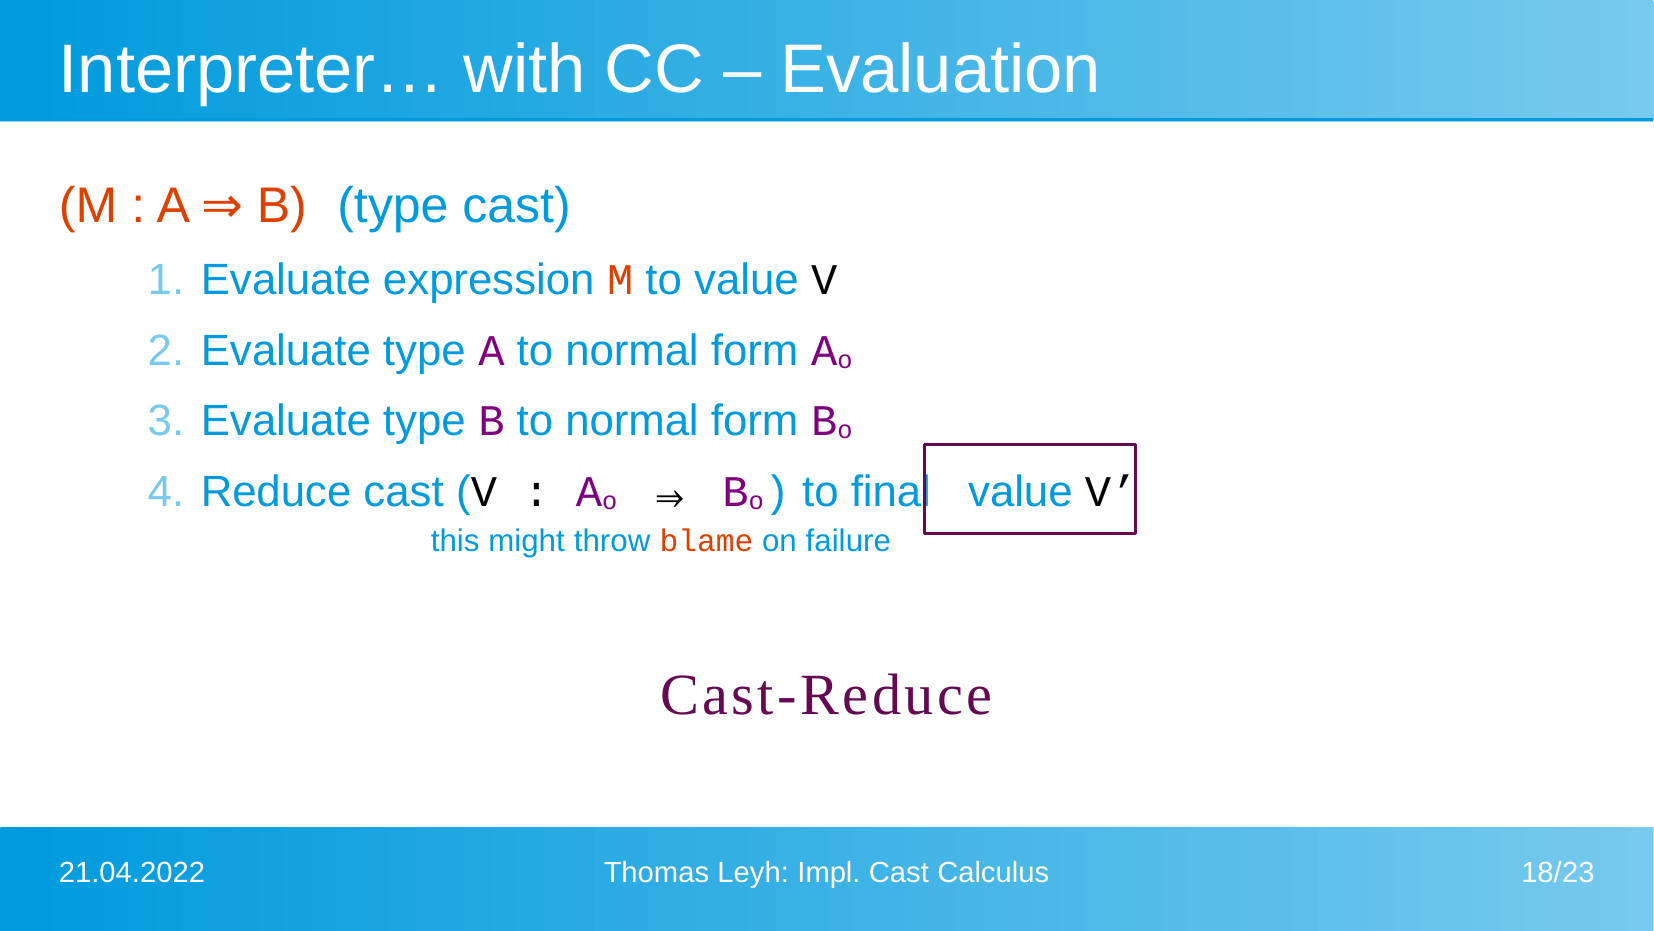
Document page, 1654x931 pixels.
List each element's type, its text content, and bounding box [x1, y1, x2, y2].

list (M : A ⇒ B) (type cast) Evaluate expression M to value V Evaluate type A to normal form Ao Evaluate type B to normal form Bo Reduce cast (V : Ao ⇒ Bo) to final value V’ this might throw blame on failure Cast-Reduce [59, 177, 1595, 768]
title Interpreter… with CC – Evaluation [59, 29, 1595, 108]
